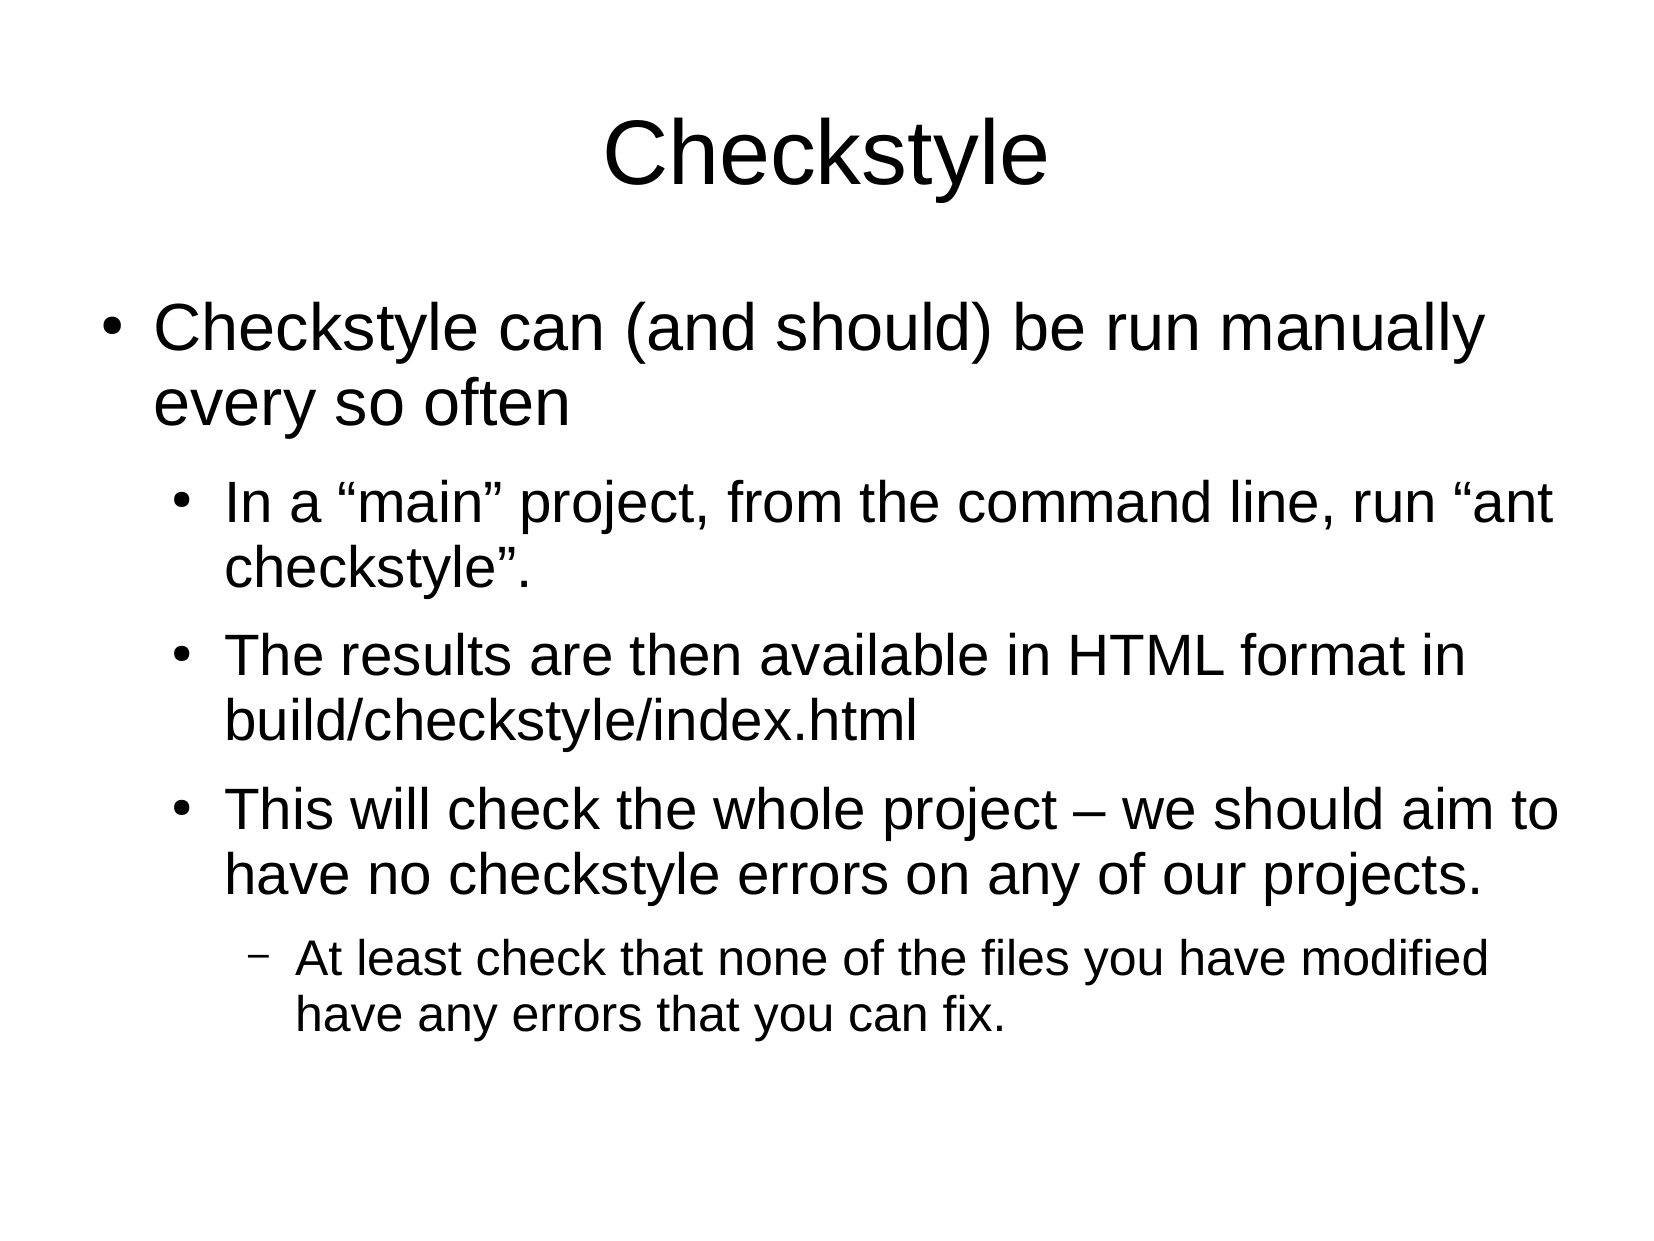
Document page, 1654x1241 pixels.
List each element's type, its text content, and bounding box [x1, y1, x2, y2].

title Checkstyle [82, 56, 1571, 250]
list Checkstyle can (and should) be run manually every so often In a “main” project, from the command line, run “ant checkstyle”. The results are then available in HTML format in build/checkstyle/index.html This will check the whole project – we should aim to have no checkstyle errors on any of our projects. At least check that none of the files you have modified have any errors that you can fix. [82, 290, 1571, 1109]
